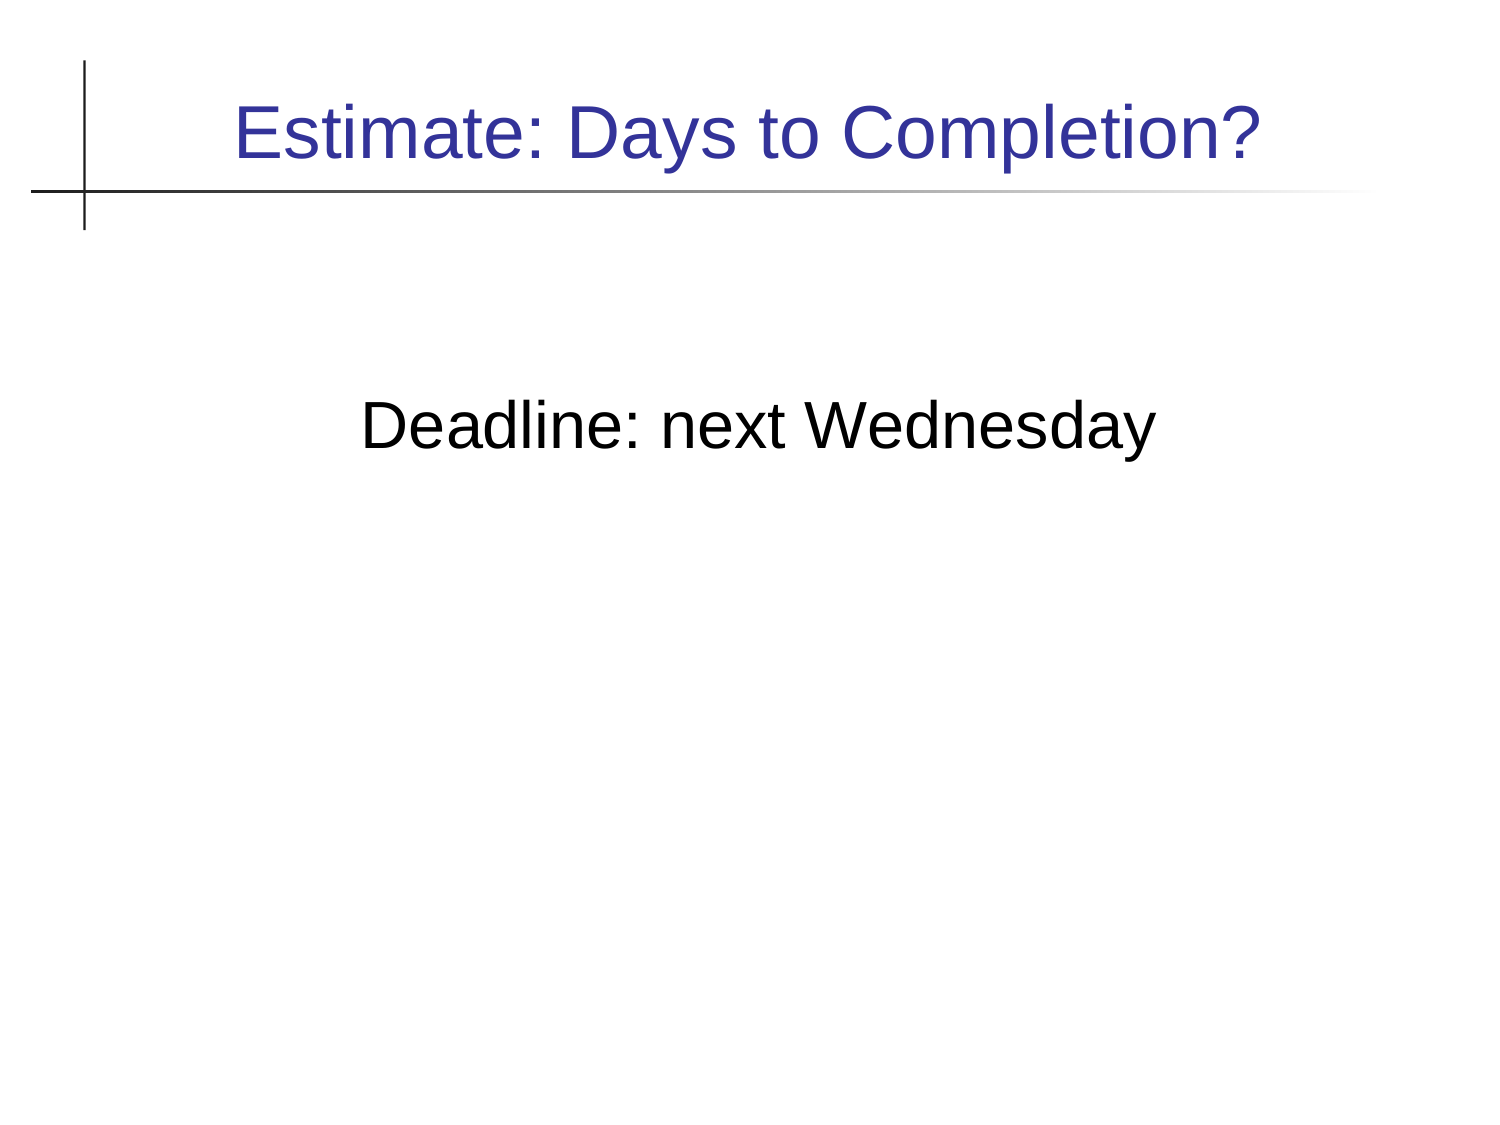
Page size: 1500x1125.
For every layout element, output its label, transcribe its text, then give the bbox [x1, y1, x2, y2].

title Estimate: Days to Completion? [100, 42, 1397, 182]
list Deadline: next Wednesday [110, 229, 1408, 1066]
